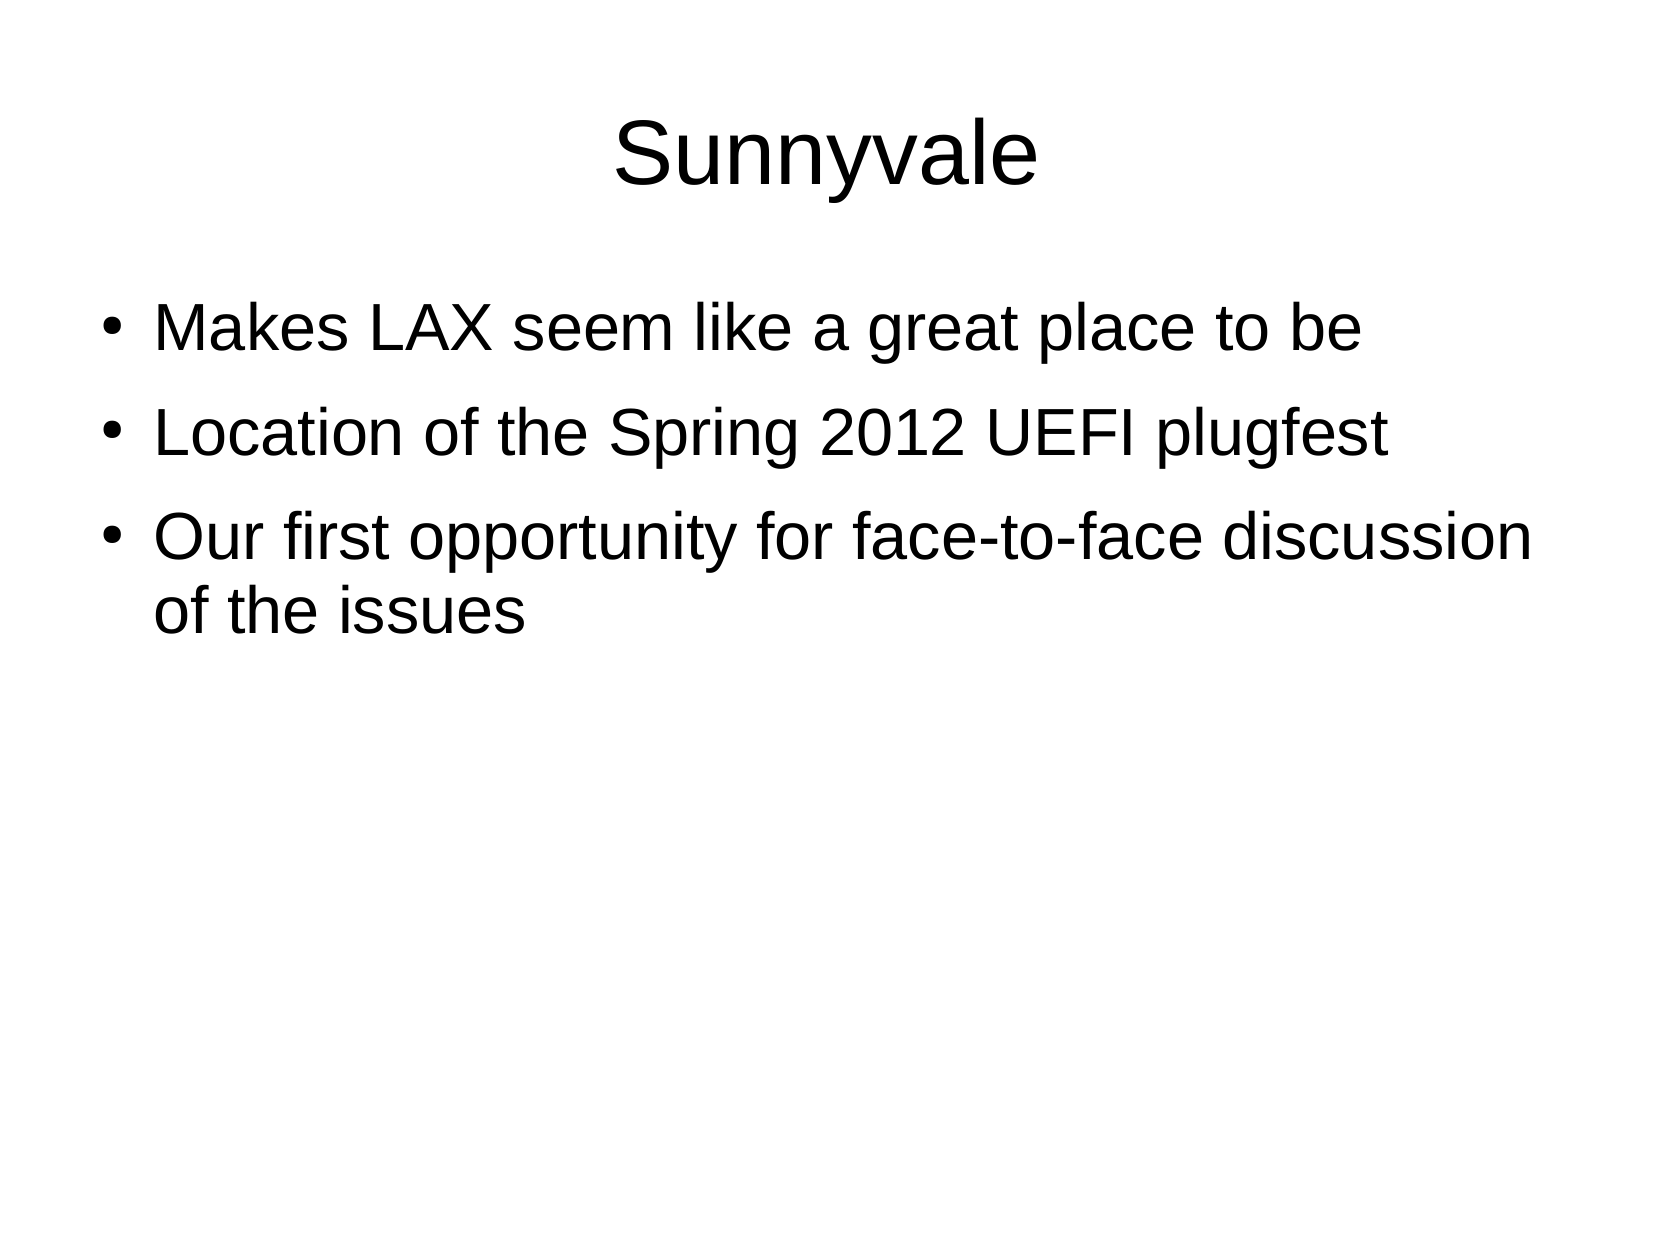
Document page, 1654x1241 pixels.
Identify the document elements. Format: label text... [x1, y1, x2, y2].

title Sunnyvale [82, 49, 1571, 257]
list Makes LAX seem like a great place to be Location of the Spring 2012 UEFI plugfest Our first opportunity for face-to-face discussion of the issues [82, 290, 1538, 1010]
